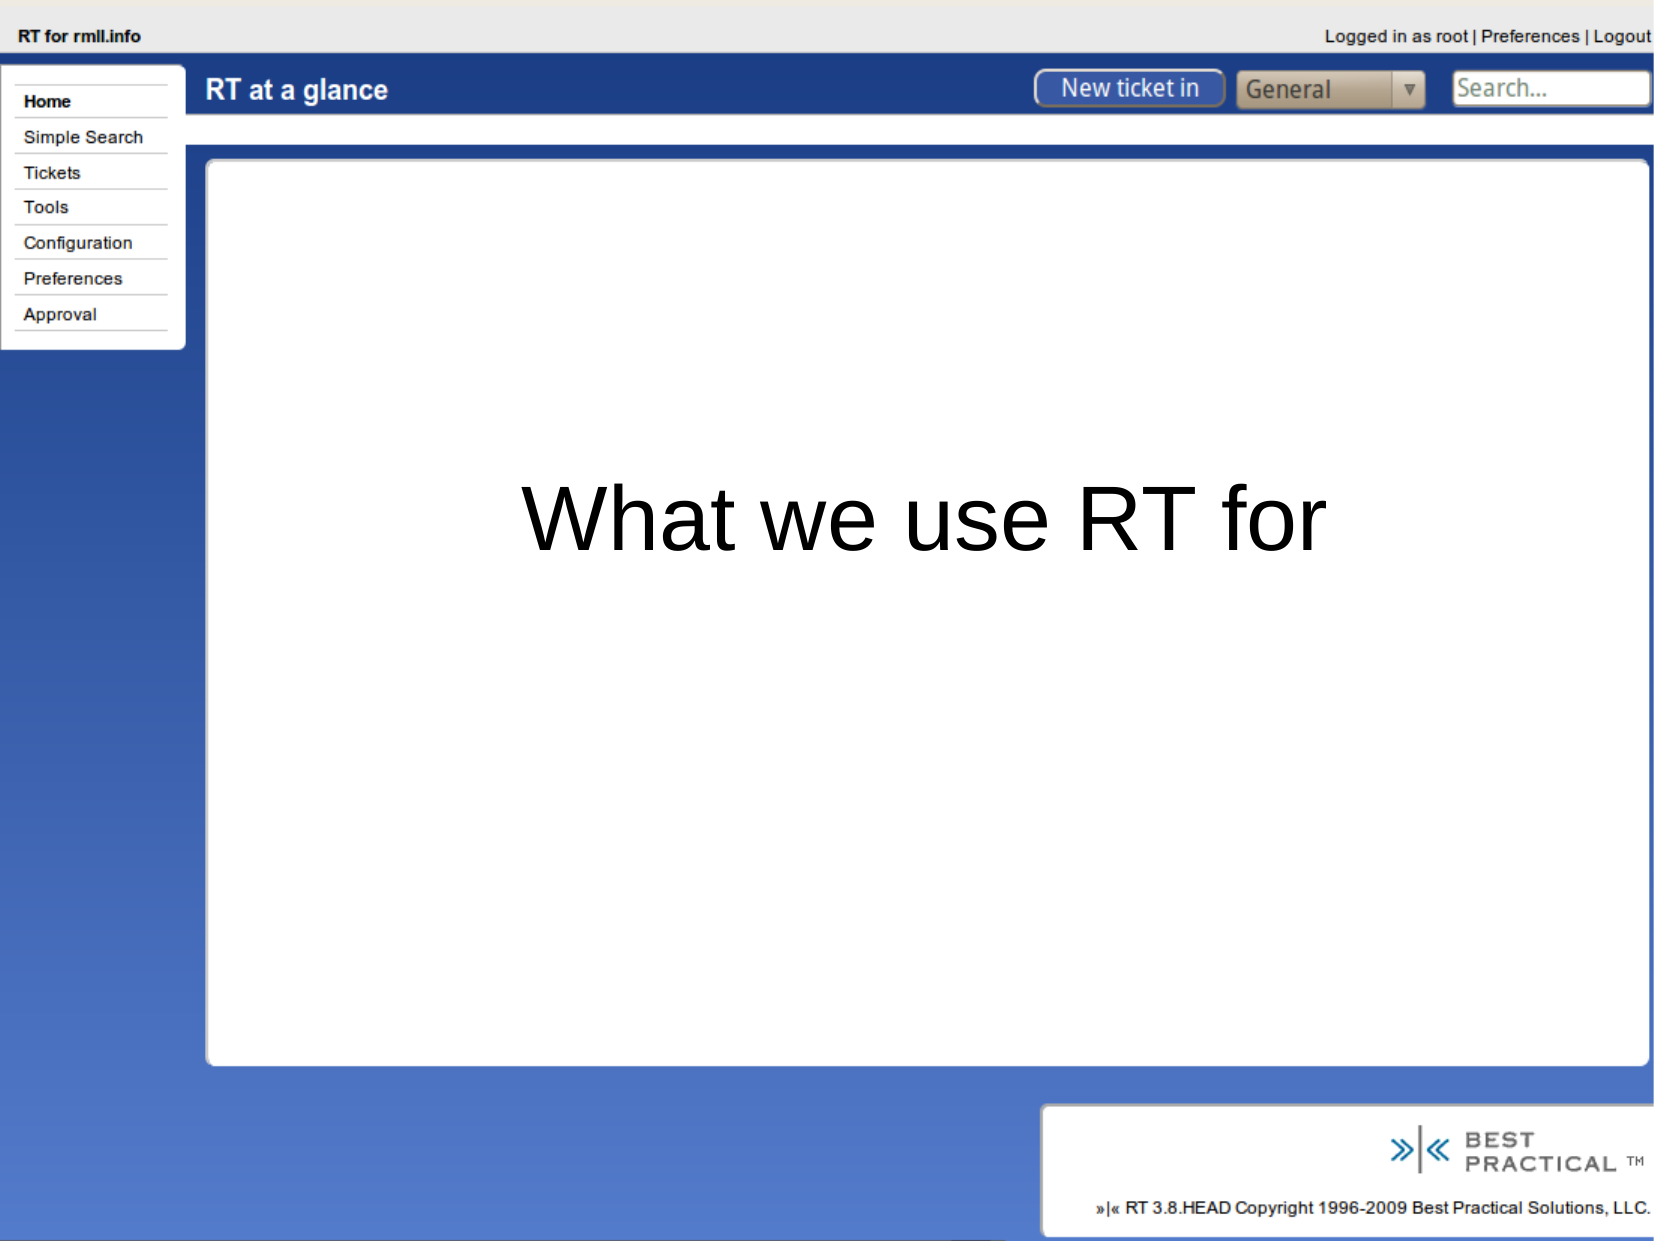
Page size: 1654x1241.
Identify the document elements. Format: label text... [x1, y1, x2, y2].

picture [468, 0, 1654, 1241]
title What we use RT for [280, 428, 1571, 609]
